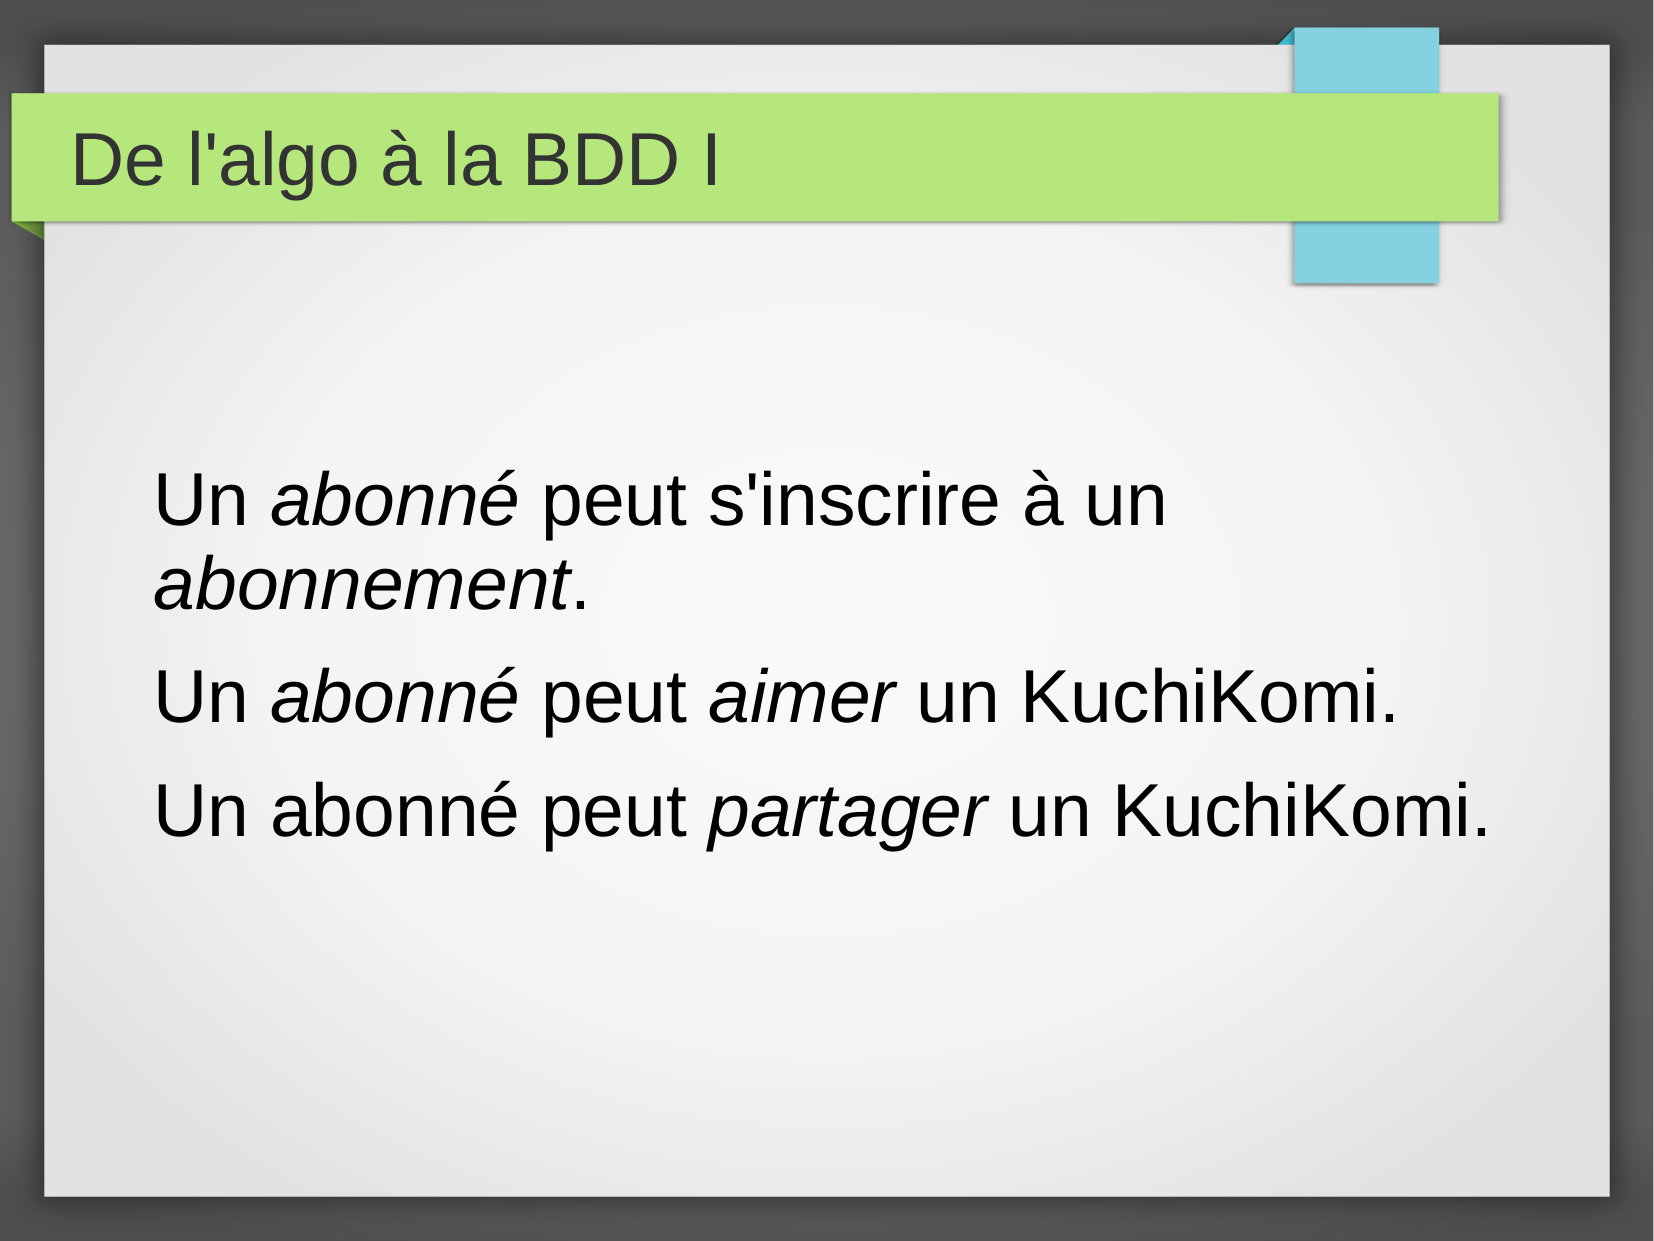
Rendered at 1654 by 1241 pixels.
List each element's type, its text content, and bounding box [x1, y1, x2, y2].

title De l'algo à la BDD I [70, 106, 1229, 213]
list Un abonné peut s'inscrire à un abonnement. Un abonné peut aimer un KuchiKomi. Un abonné peut partager un KuchiKomi. [82, 343, 1538, 1063]
picture [0, 0, 1654, 1241]
